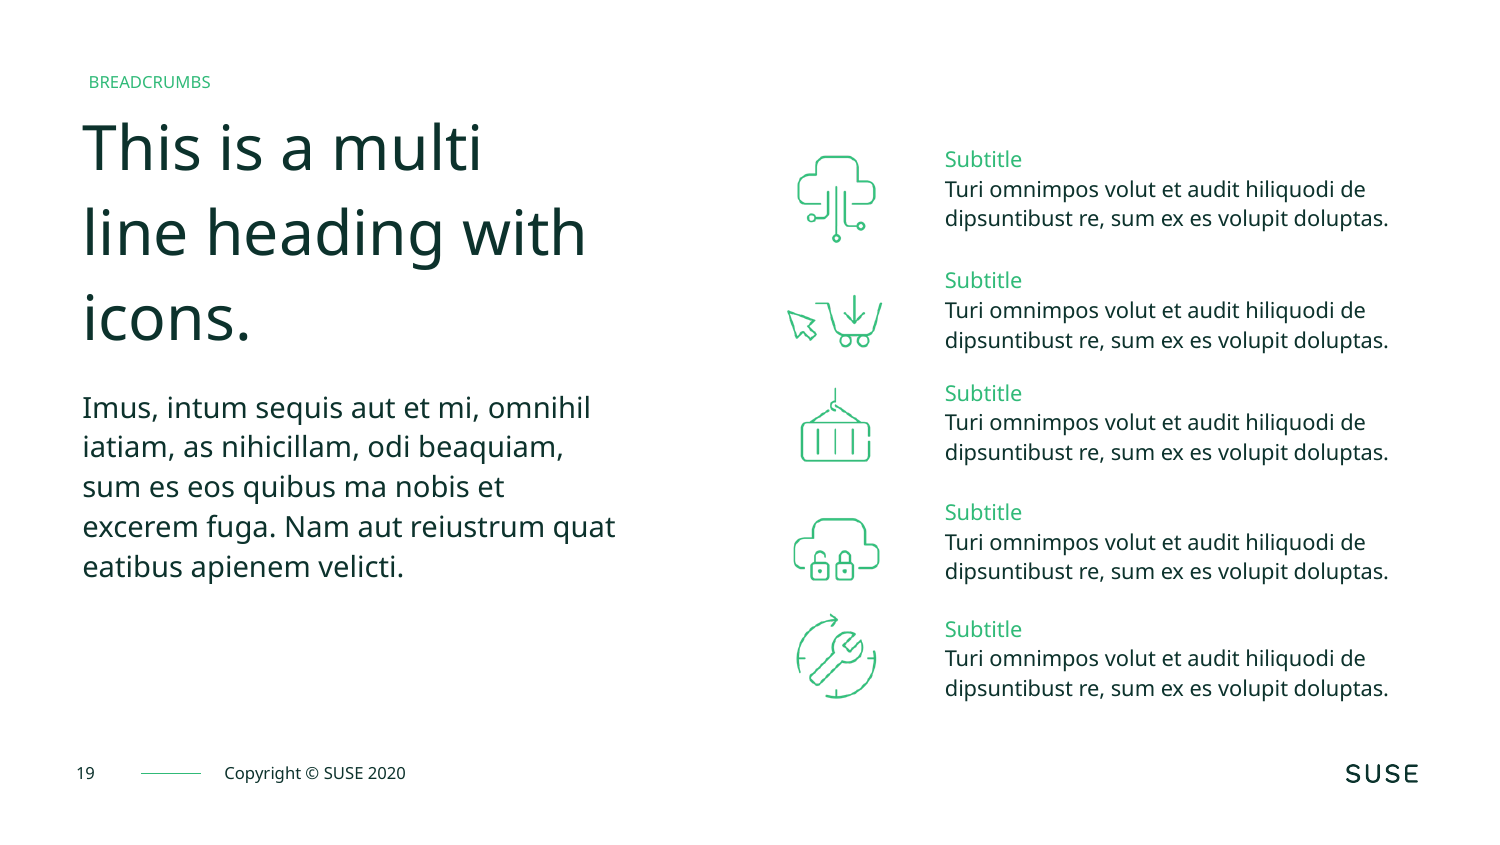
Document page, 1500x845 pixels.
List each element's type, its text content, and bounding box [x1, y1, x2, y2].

title Subtitle Turi omnimpos volut et audit hiliquodi de dipsuntibust re, sum ex es volupit doluptas. [944, 497, 1418, 604]
title BREADCRUMBS [88, 70, 296, 104]
title Subtitle Turi omnimpos volut et audit hiliquodi de dipsuntibust re, sum ex es volupit doluptas. [944, 614, 1418, 721]
title Subtitle Turi omnimpos volut et audit hiliquodi de dipsuntibust re, sum ex es volupit doluptas. [944, 377, 1418, 485]
picture [784, 265, 886, 369]
picture [1346, 764, 1418, 783]
picture [784, 606, 886, 709]
picture [784, 497, 886, 599]
picture [784, 377, 886, 480]
picture [784, 144, 886, 247]
title Subtitle Turi omnimpos volut et audit hiliquodi de dipsuntibust re, sum ex es volupit doluptas. [944, 265, 1418, 373]
title Imus, intum sequis aut et mi, omnihil iatiam, as nihicillam, odi beaquiam, sum es eos quibus ma nobis et excerem fuga. Nam aut reiustrum quat eatibus apienem velicti. [82, 386, 626, 638]
title Subtitle Turi omnimpos volut et audit hiliquodi de dipsuntibust re, sum ex es volupit doluptas. [944, 144, 1418, 251]
title This is a multi line heading with icons. [82, 103, 591, 325]
